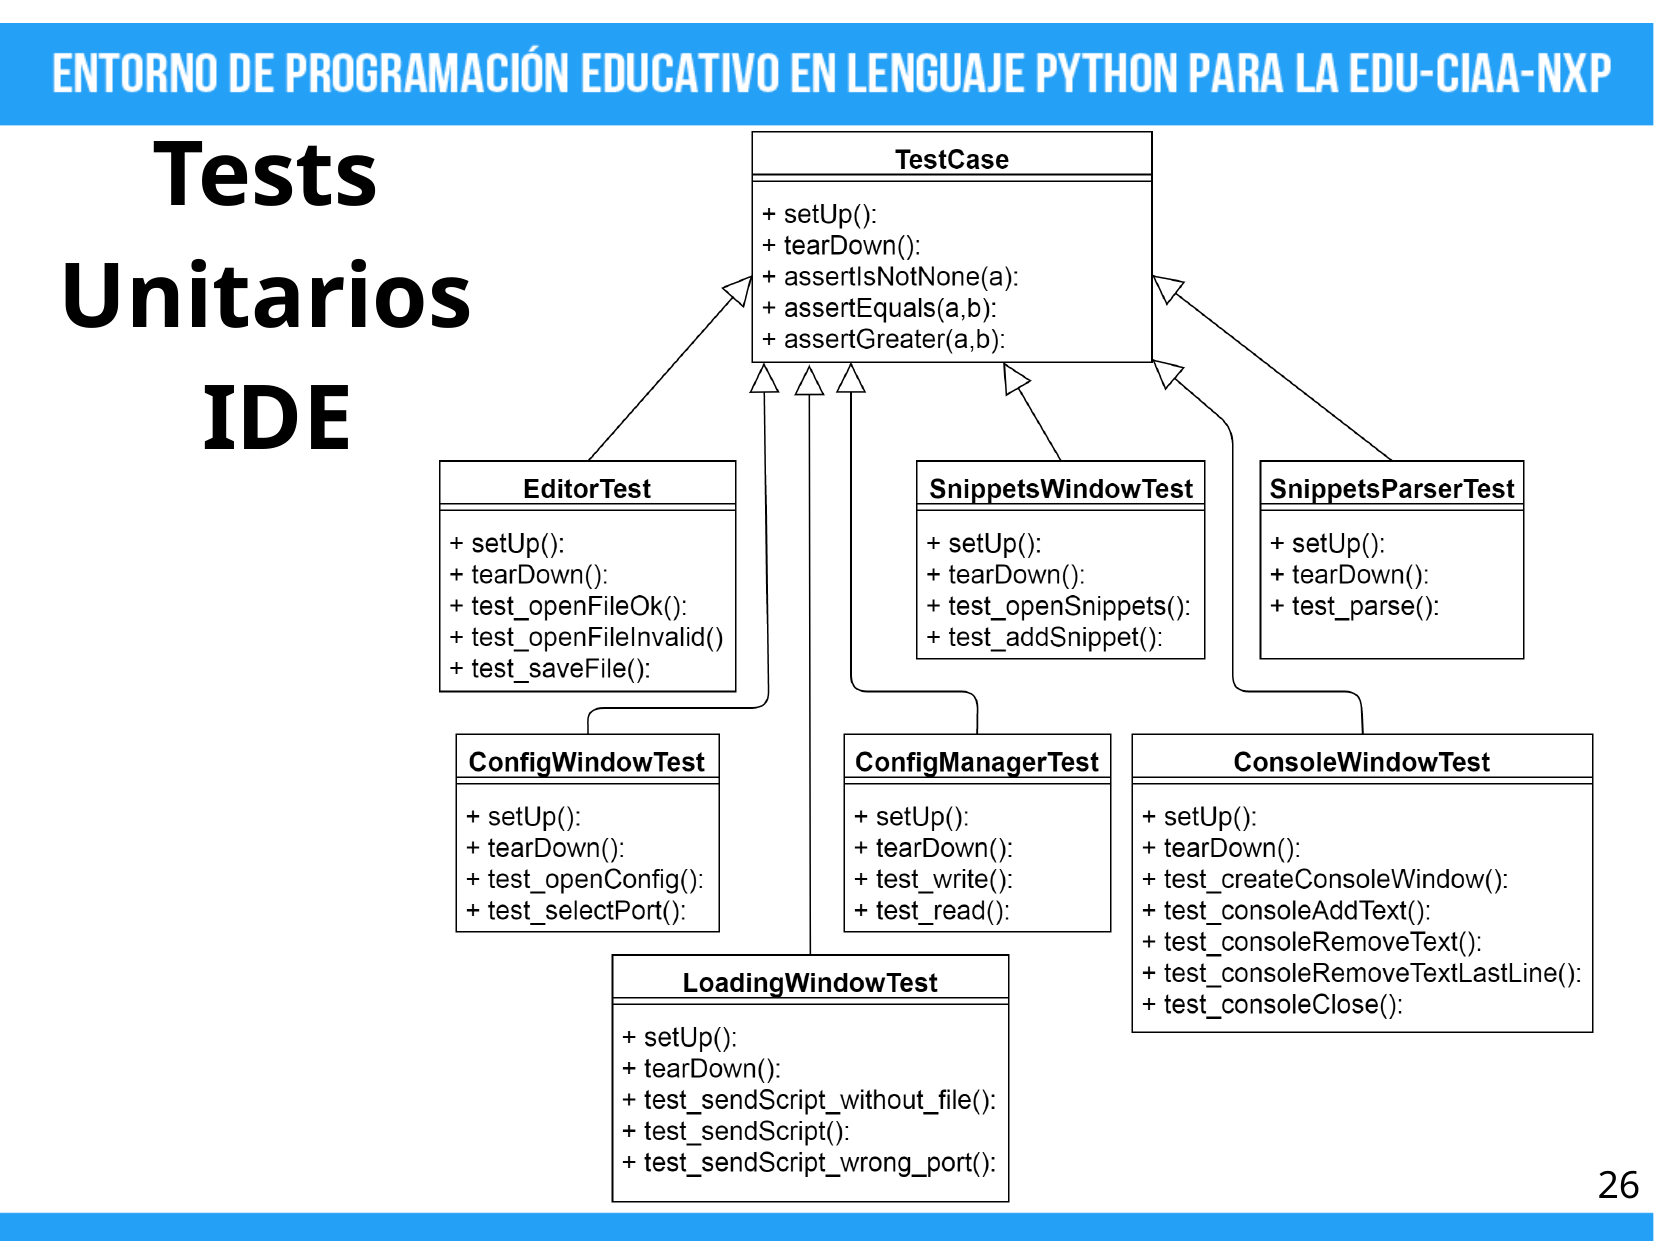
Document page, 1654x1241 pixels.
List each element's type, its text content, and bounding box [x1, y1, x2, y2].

title Tests Unitarios IDE [0, 129, 1022, 457]
picture [0, 23, 1654, 1241]
text_box 26 [1582, 1151, 1654, 1241]
